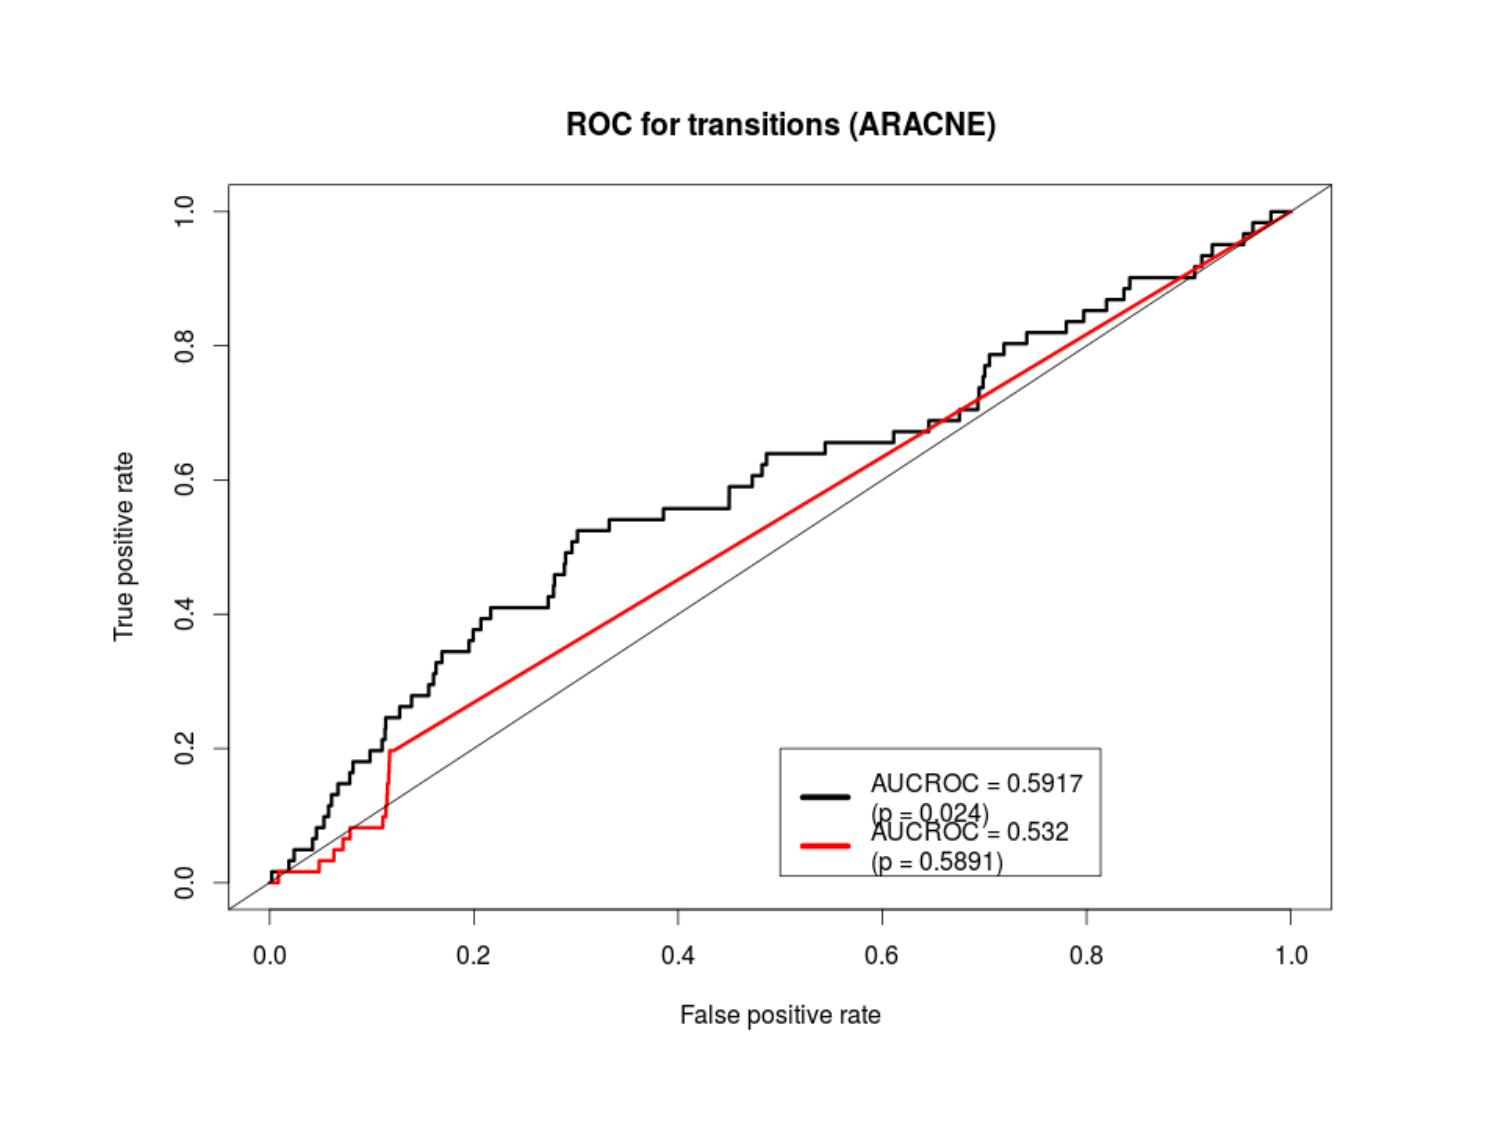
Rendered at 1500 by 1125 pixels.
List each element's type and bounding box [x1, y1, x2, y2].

picture [106, 62, 1395, 1063]
